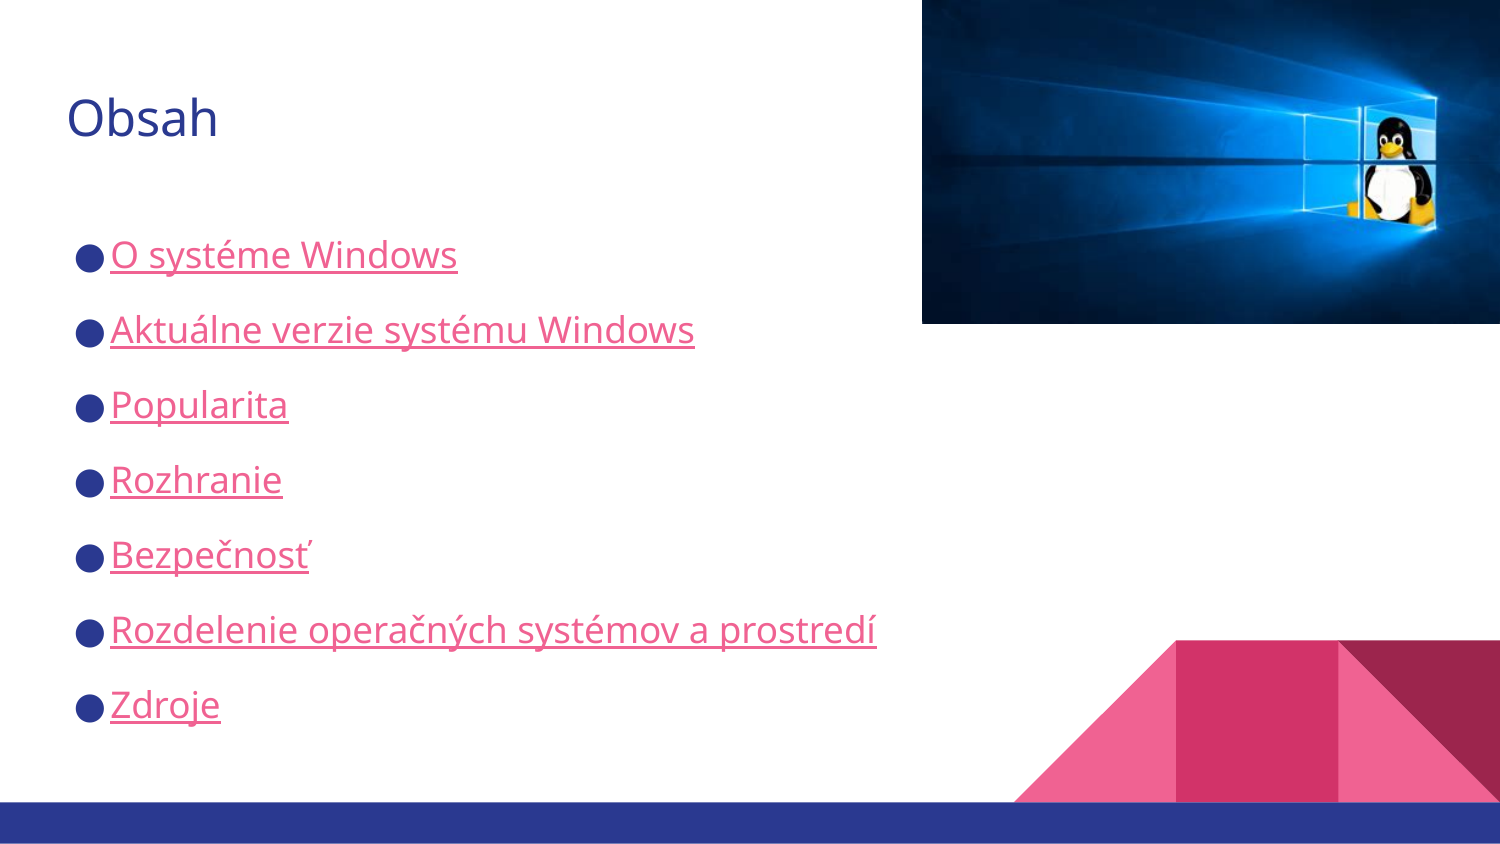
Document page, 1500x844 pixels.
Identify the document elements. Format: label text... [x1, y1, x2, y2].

picture [922, 0, 1500, 324]
list O systéme Windows Aktuálne verzie systému Windows Popularita Rozhranie Bezpečnosť Rozdelenie operačných systémov a prostredí Zdroje [51, 189, 1449, 750]
title Obsah [51, 67, 922, 167]
